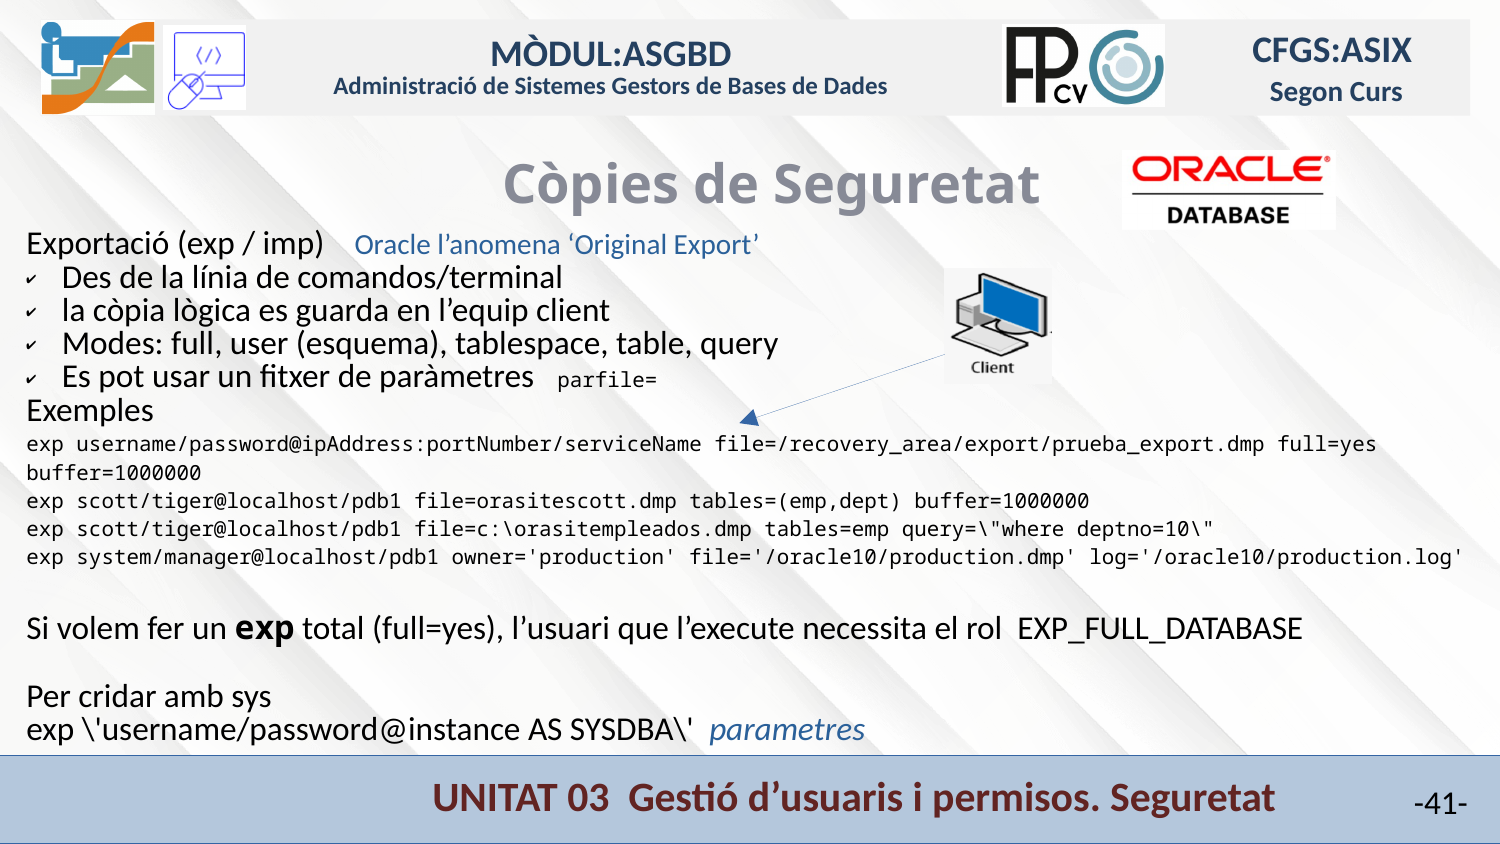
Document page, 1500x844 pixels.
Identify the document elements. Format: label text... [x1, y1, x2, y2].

text_box Exportació (exp / imp) Oracle l’anomena ‘Original Export’ Des de la línia de comandos/terminal la còpia lògica es guarda en l’equip client Modes: full, user (esquema), tablespace, table, query Es pot usar un fitxer de paràmetres parfile= Exemples exp username/password@ipAddress:portNumber/serviceName file=/recovery_area/export/prueba_export.dmp full=yes buffer=1000000 exp scott/tiger@localhost/pdb1 file=orasitescott.dmp tables=(emp,dept) buffer=1000000 exp scott/tiger@localhost/pdb1 file=c:\orasitempleados.dmp tables=emp query=\"where deptno=10\" exp system/manager@localhost/pdb1 owner='production' file='/oracle10/production.dmp' log='/oracle10/production.log' Si volem fer un exp total (full=yes), l’usuari que l’execute necessita el rol EXP_FULL_DATABASE Per cridar amb sys exp \'username/password@instance AS SYSDBA\' parametres [26, 229, 1472, 679]
title Còpies de Seguretat [502, 149, 1159, 229]
picture [0, 0, 1500, 755]
